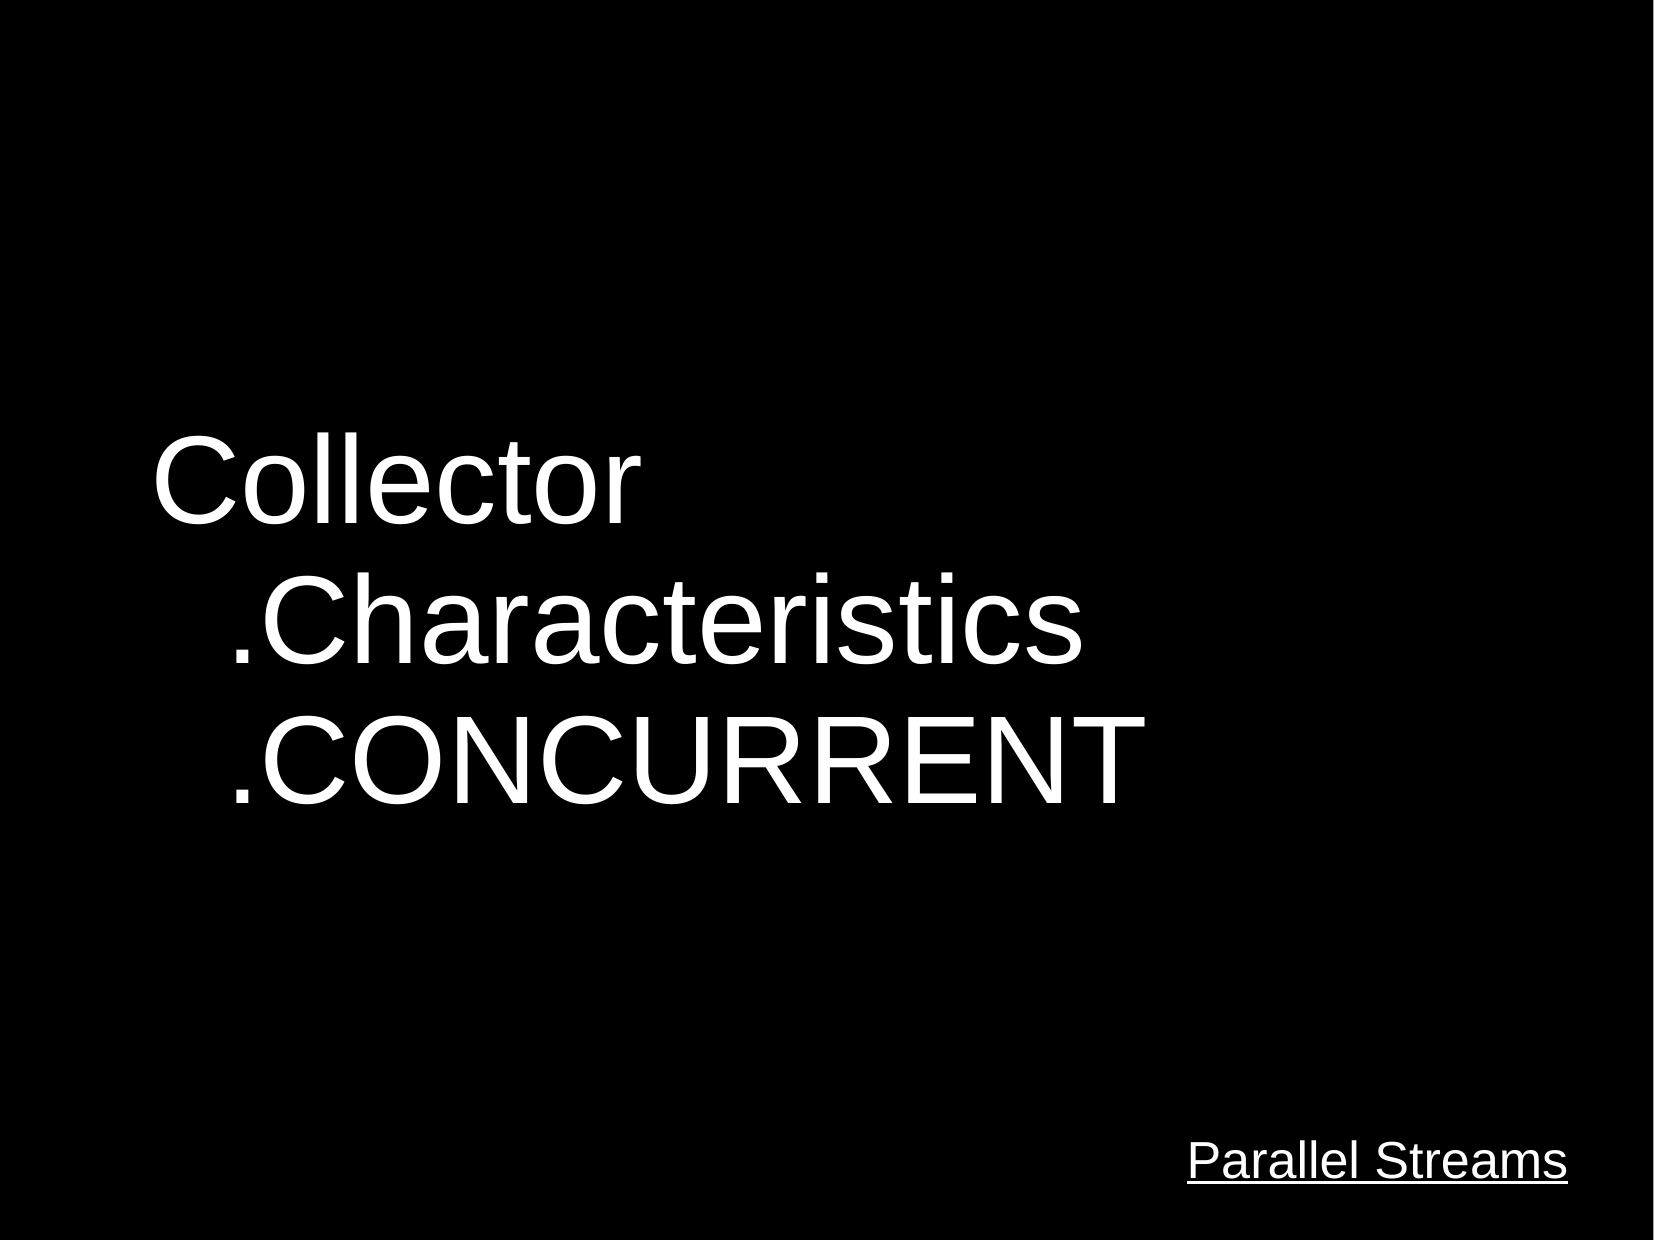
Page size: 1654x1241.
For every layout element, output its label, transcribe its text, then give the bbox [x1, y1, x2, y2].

subtitle Collector .Characteristics .CONCURRENT [0, 0, 1654, 1241]
text_box Parallel Streams [1100, 1080, 1654, 1241]
